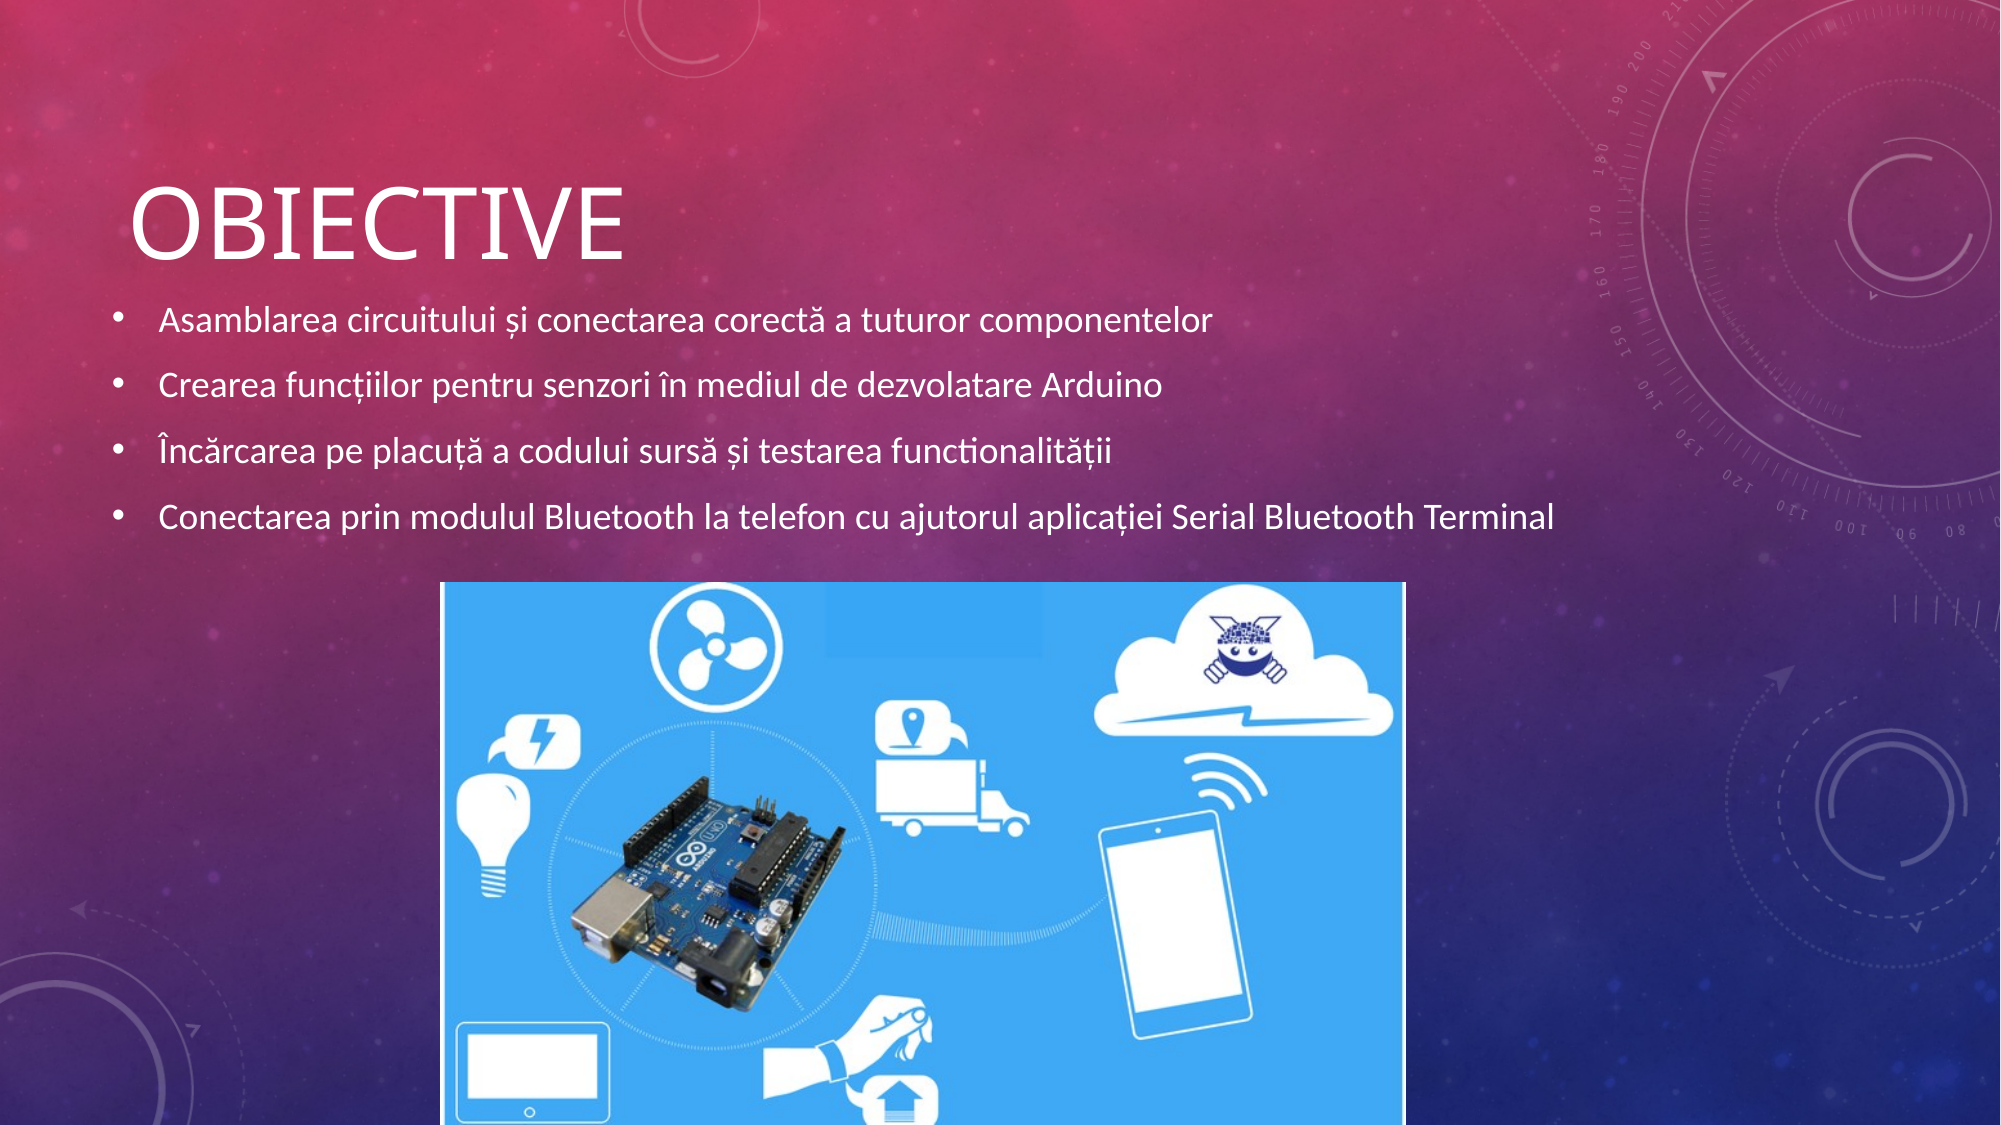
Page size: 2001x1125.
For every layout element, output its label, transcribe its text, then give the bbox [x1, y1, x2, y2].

picture [440, 582, 1406, 1125]
list Asamblarea circuitului și conectarea corectă a tuturor componentelor Crearea funcțiilor pentru senzori în mediul de dezvolatare Arduino Încărcarea pe placuță a codului sursă și testarea functionalității Conectarea prin modulul Bluetooth la telefon cu ajutorul aplicației Serial Bluetooth Terminal [96, 196, 1759, 635]
title obiective [112, 99, 1775, 339]
